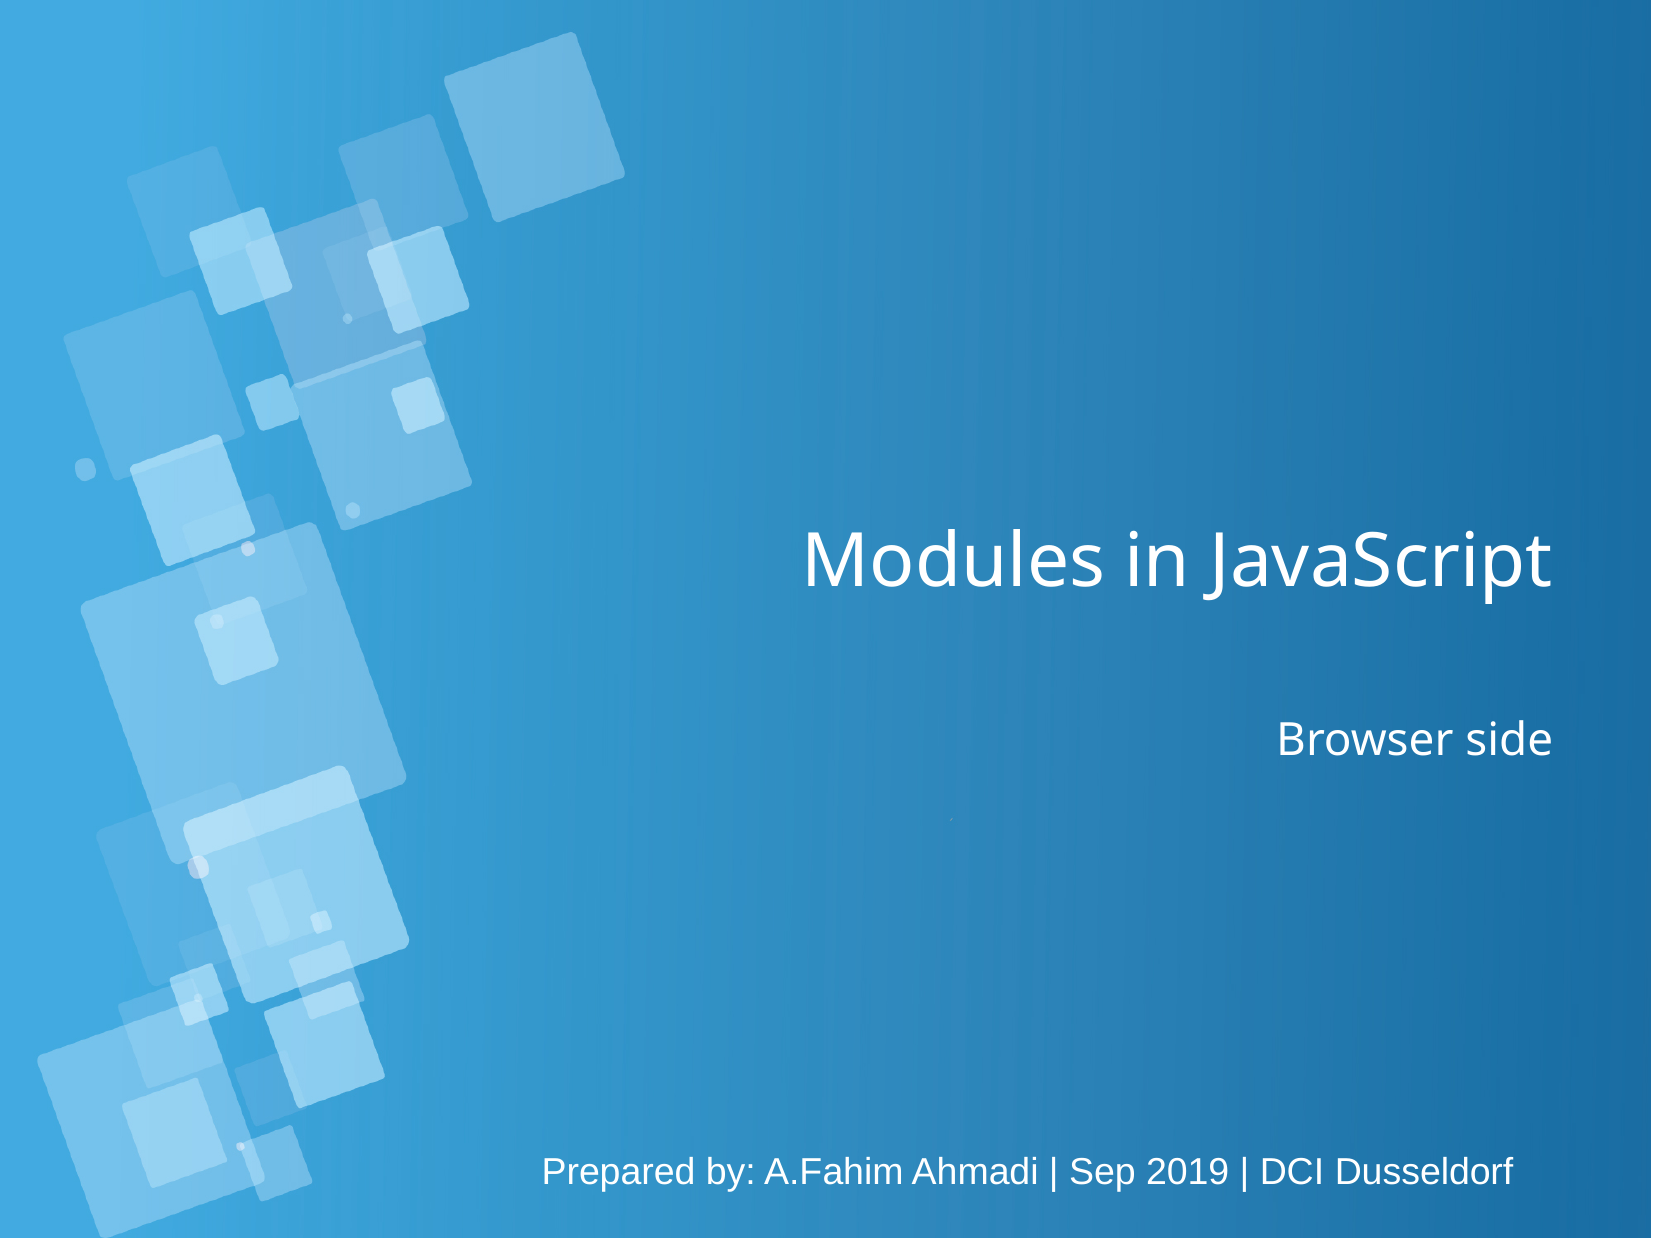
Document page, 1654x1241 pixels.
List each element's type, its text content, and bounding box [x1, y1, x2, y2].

title Modules in JavaScript [627, 467, 1554, 648]
text_box Prepared by: A.Fahim Ahmadi | Sep 2019 | DCI Dusseldorf [526, 1143, 1529, 1201]
picture [0, 0, 1651, 1238]
subtitle Browser side [862, 680, 1554, 794]
